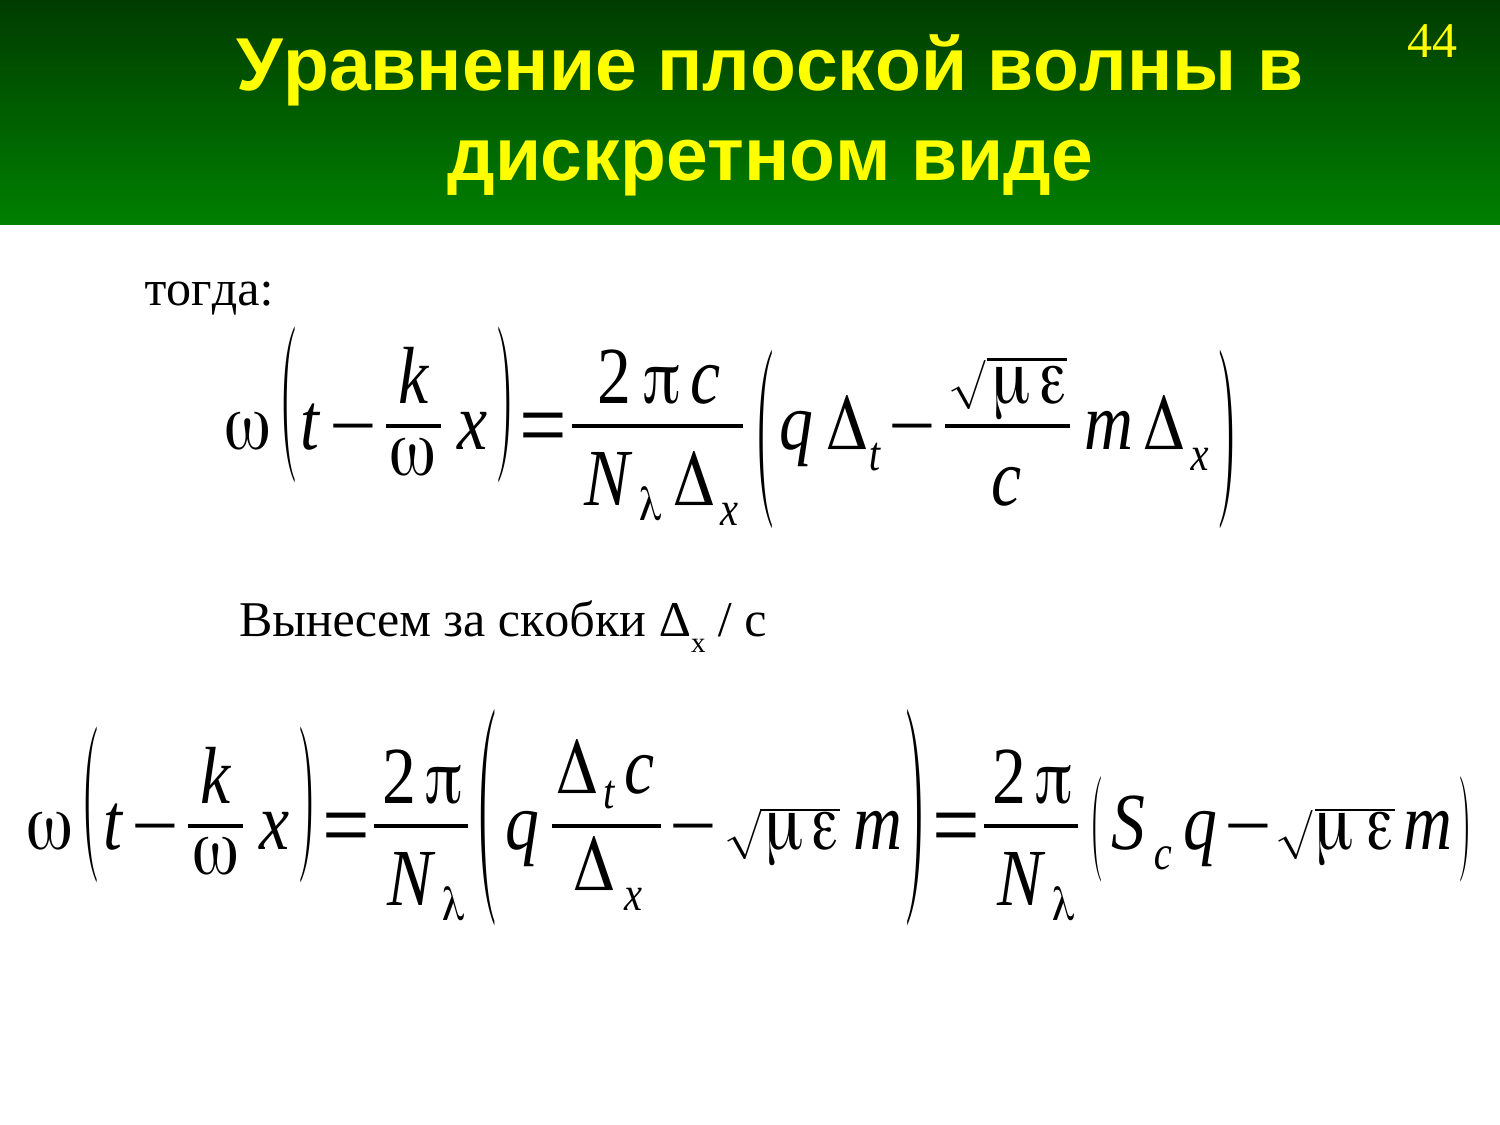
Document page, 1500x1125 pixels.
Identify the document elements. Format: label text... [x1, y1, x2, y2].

text_box Вынесем за скобки Δx / c [224, 578, 782, 666]
chart [207, 322, 1252, 537]
title Уравнение плоской волны в дискретном виде [100, 7, 1441, 204]
text_box тогда: [129, 248, 289, 323]
chart [9, 707, 1489, 933]
